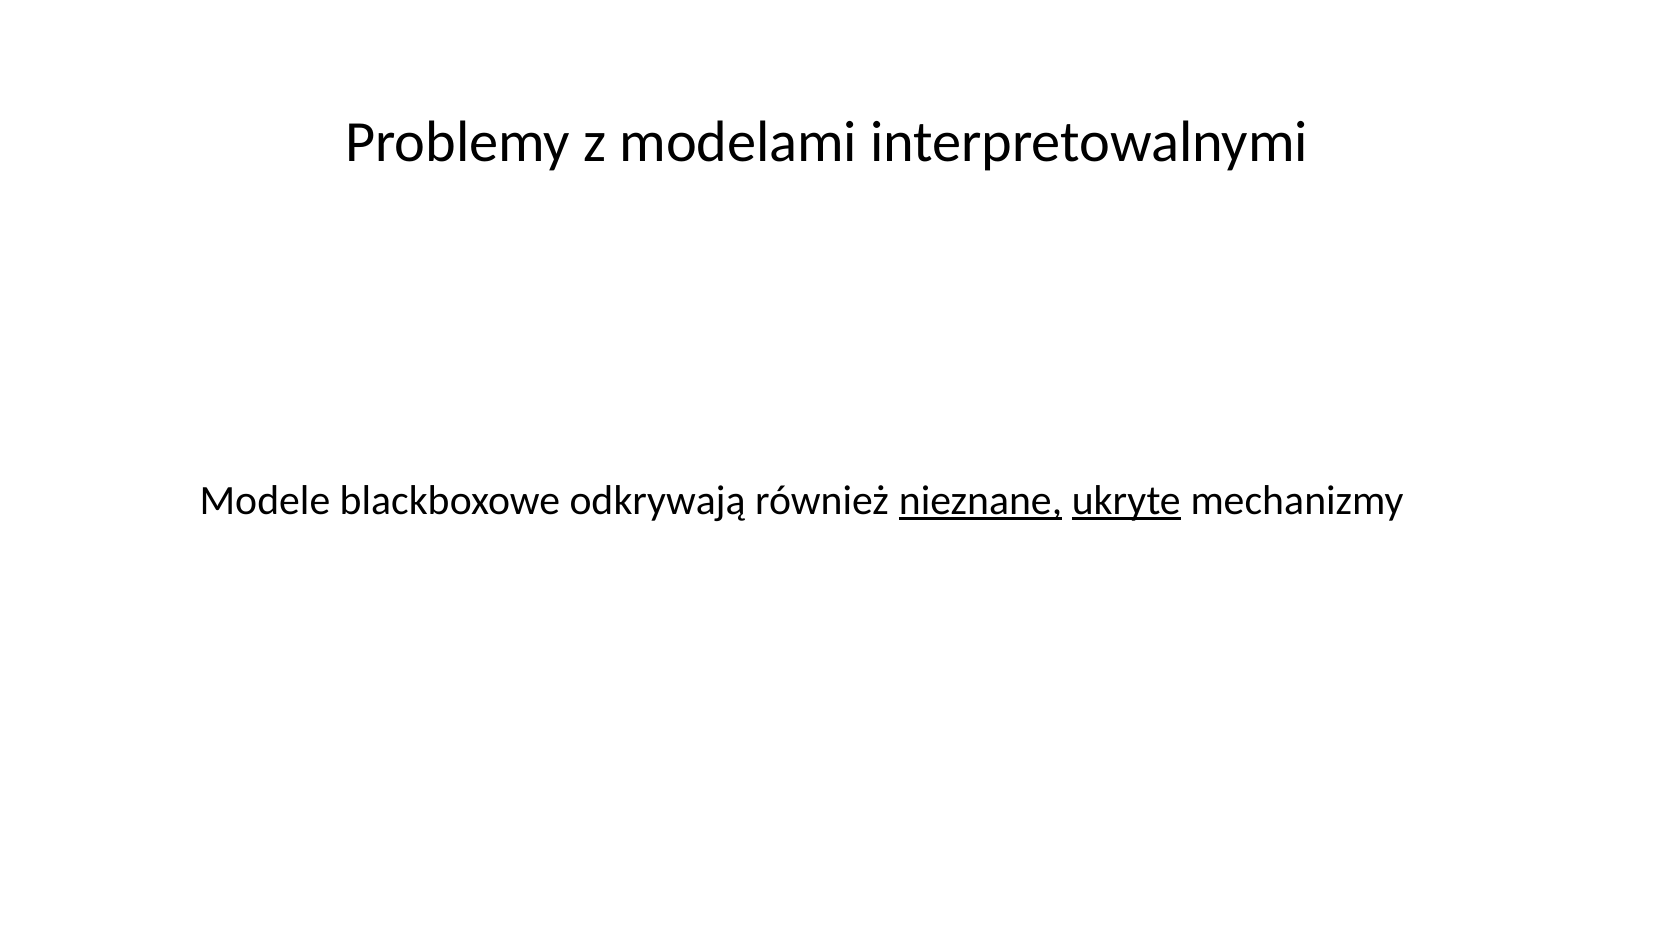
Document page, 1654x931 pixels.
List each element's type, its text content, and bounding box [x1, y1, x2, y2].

text_box Modele blackboxowe odkrywają również nieznane, ukryte mechanizmy [45, 465, 1559, 531]
text_box Problemy z modelami interpretowalnymi [311, 95, 1343, 353]
